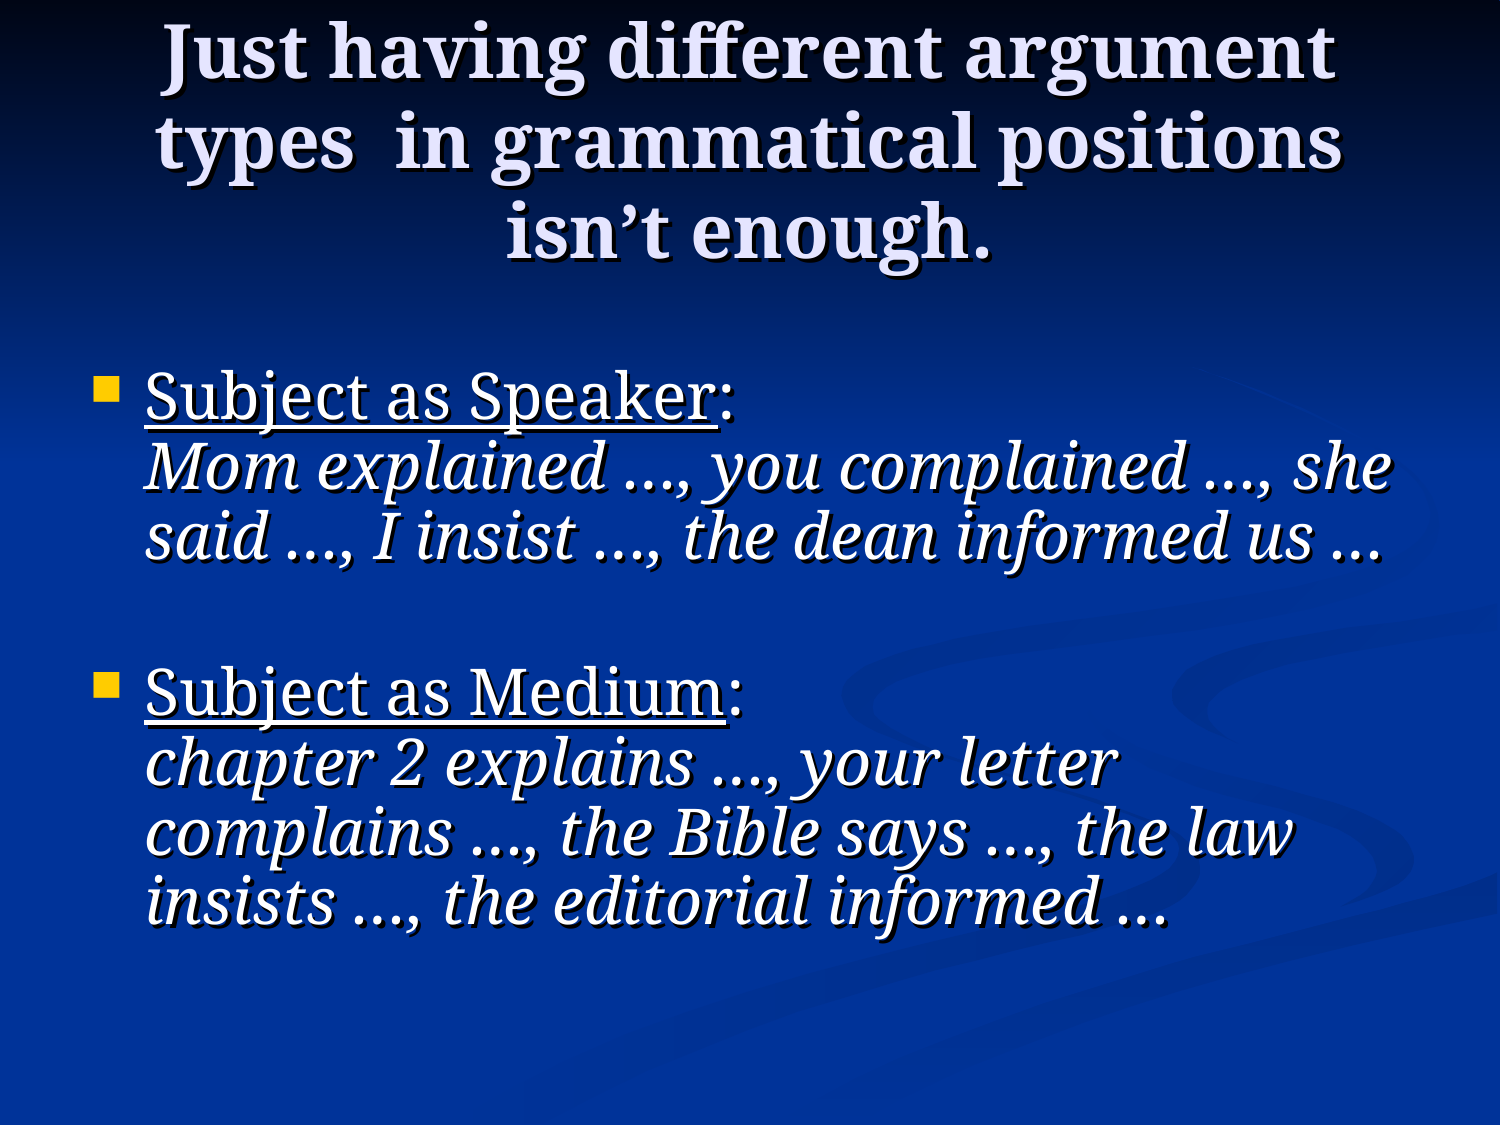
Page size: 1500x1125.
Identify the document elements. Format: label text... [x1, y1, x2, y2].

title Just having different argument types in grammatical positions isn’t enough. [75, 45, 1426, 233]
list Subject as Speaker: Mom explained …, you complained …, she said …, I insist …, the dean informed us … Subject as Medium: chapter 2 explains …, your letter complains …, the Bible says …, the law insists …, the editorial informed … [75, 262, 1426, 1001]
